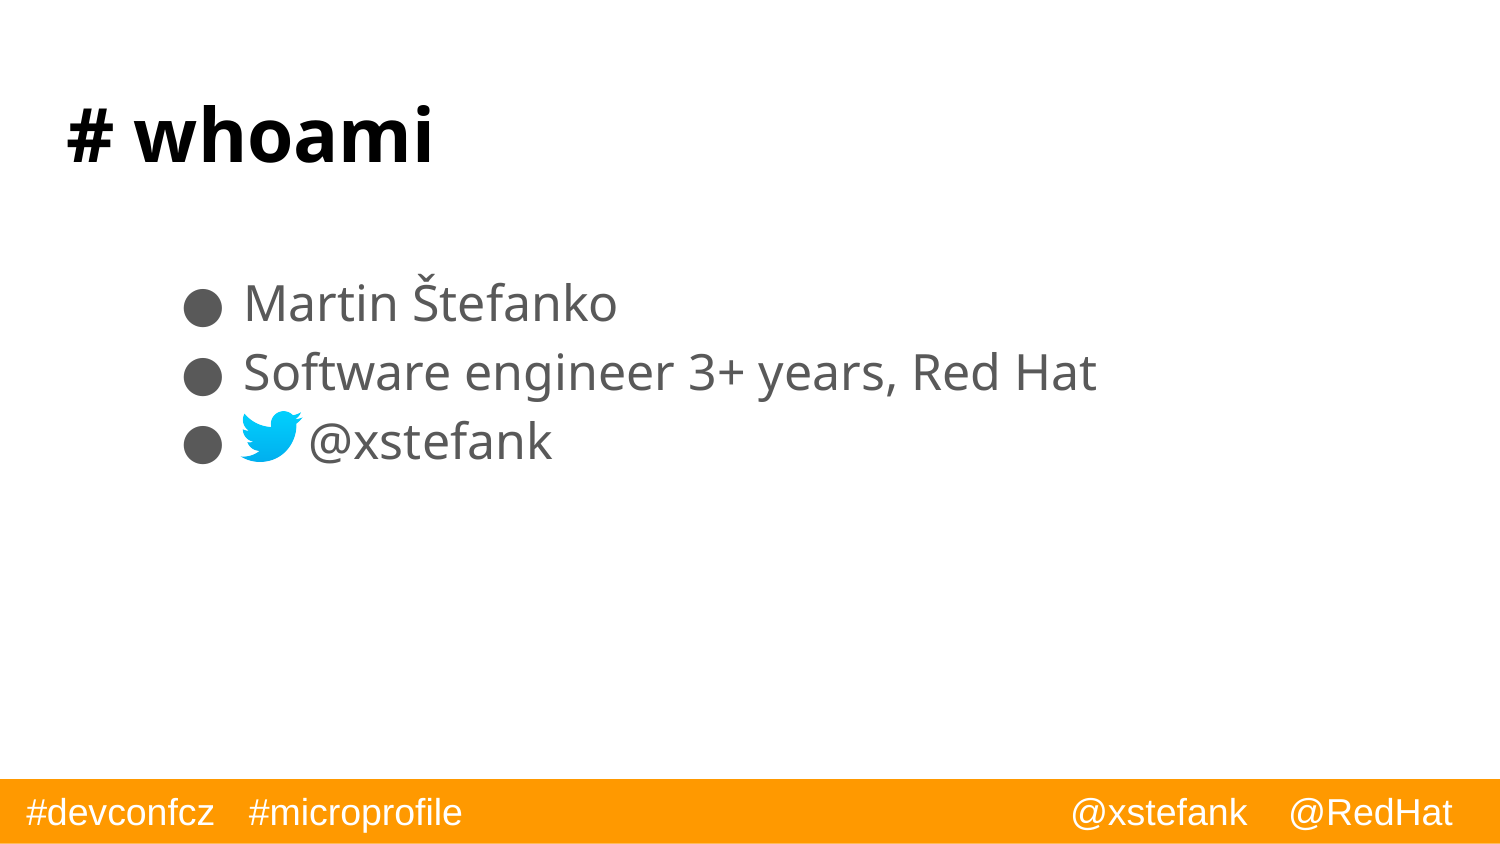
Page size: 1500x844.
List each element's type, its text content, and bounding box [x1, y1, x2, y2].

text_box @xstefank [1054, 772, 1273, 838]
title # whoami [51, 72, 1449, 308]
text_box #microprofile [233, 772, 486, 838]
list Martin Štefanko Software engineer 3+ years, Red Hat @xstefank [153, 247, 1500, 502]
text_box #devconfcz [11, 772, 233, 838]
text_box [0, 779, 1500, 844]
text_box @RedHat [1273, 772, 1479, 838]
picture [235, 400, 308, 473]
